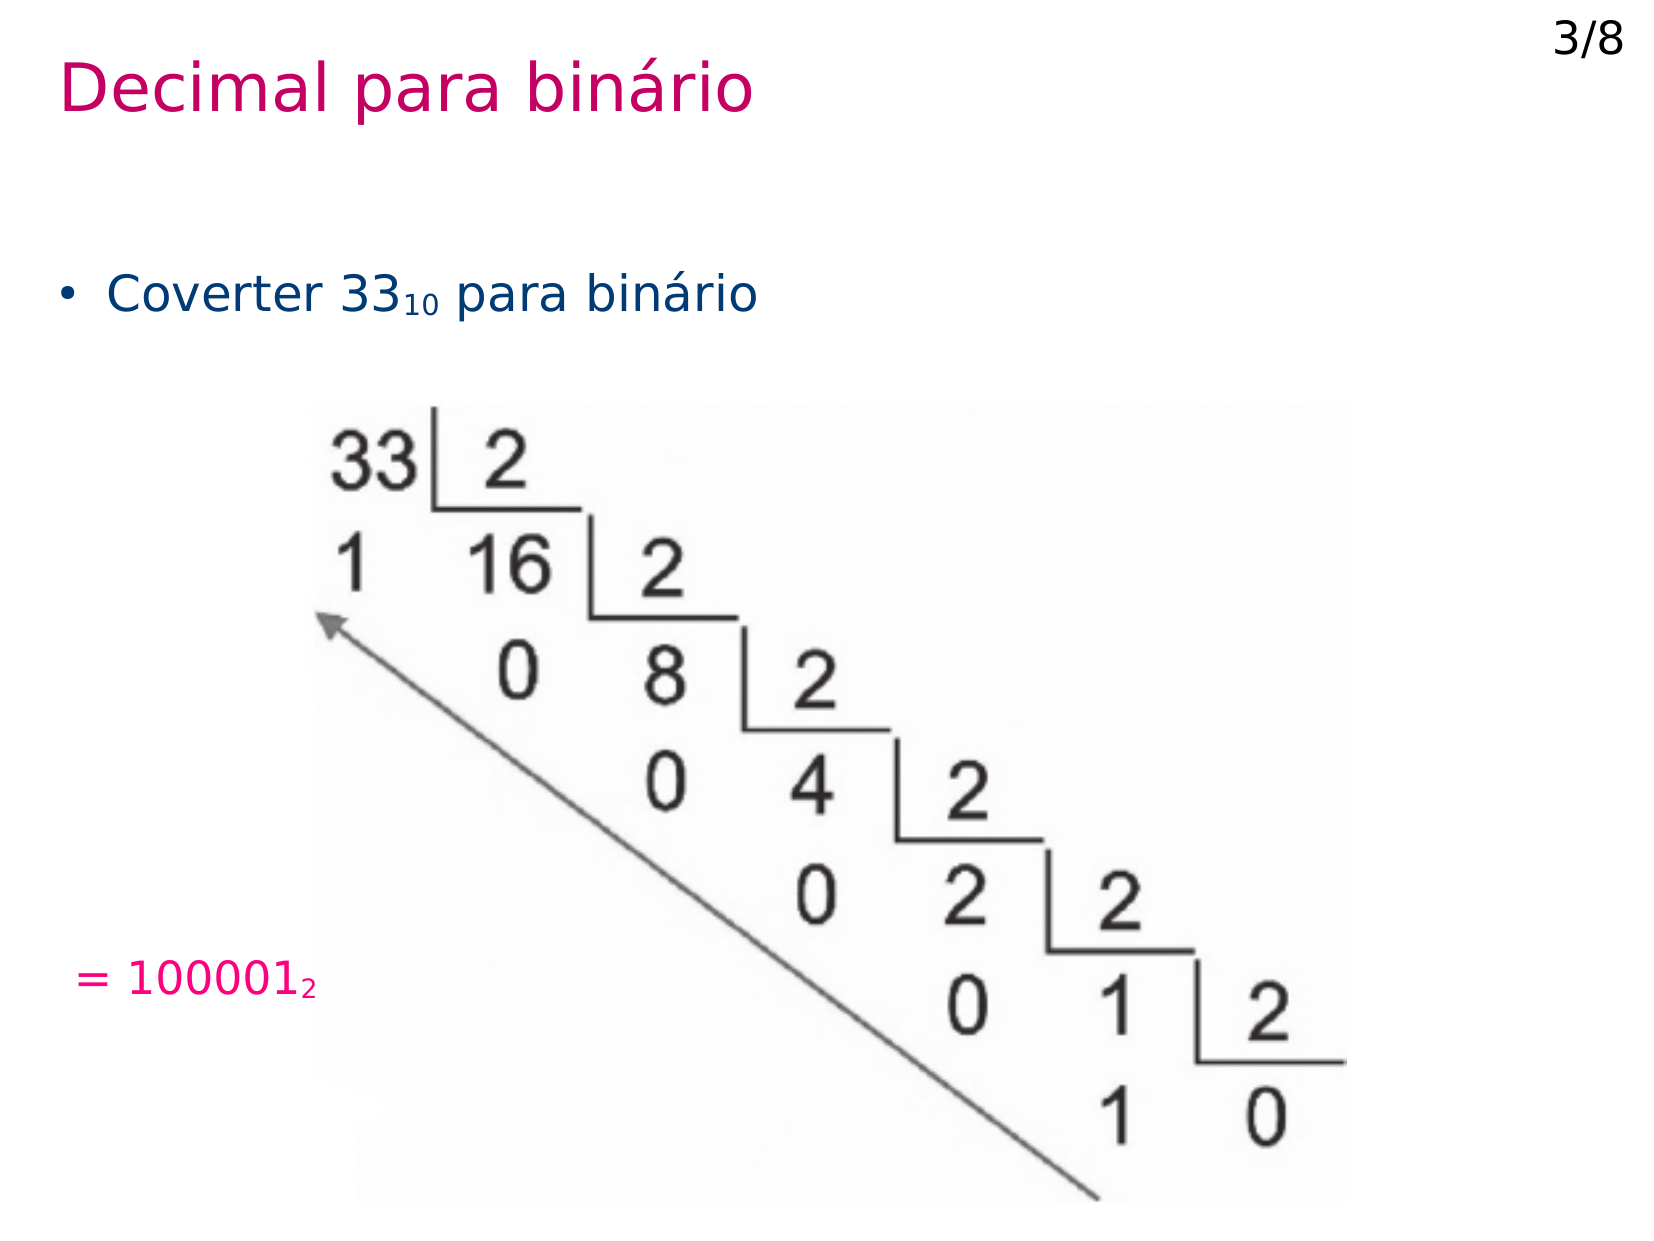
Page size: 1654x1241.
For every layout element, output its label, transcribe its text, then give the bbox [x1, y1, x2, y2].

title Decimal para binário [59, 29, 1625, 148]
list Coverter 3310 para binário [59, 236, 1625, 1211]
text_box = 1000012 [59, 944, 674, 1123]
picture [297, 389, 1347, 1210]
